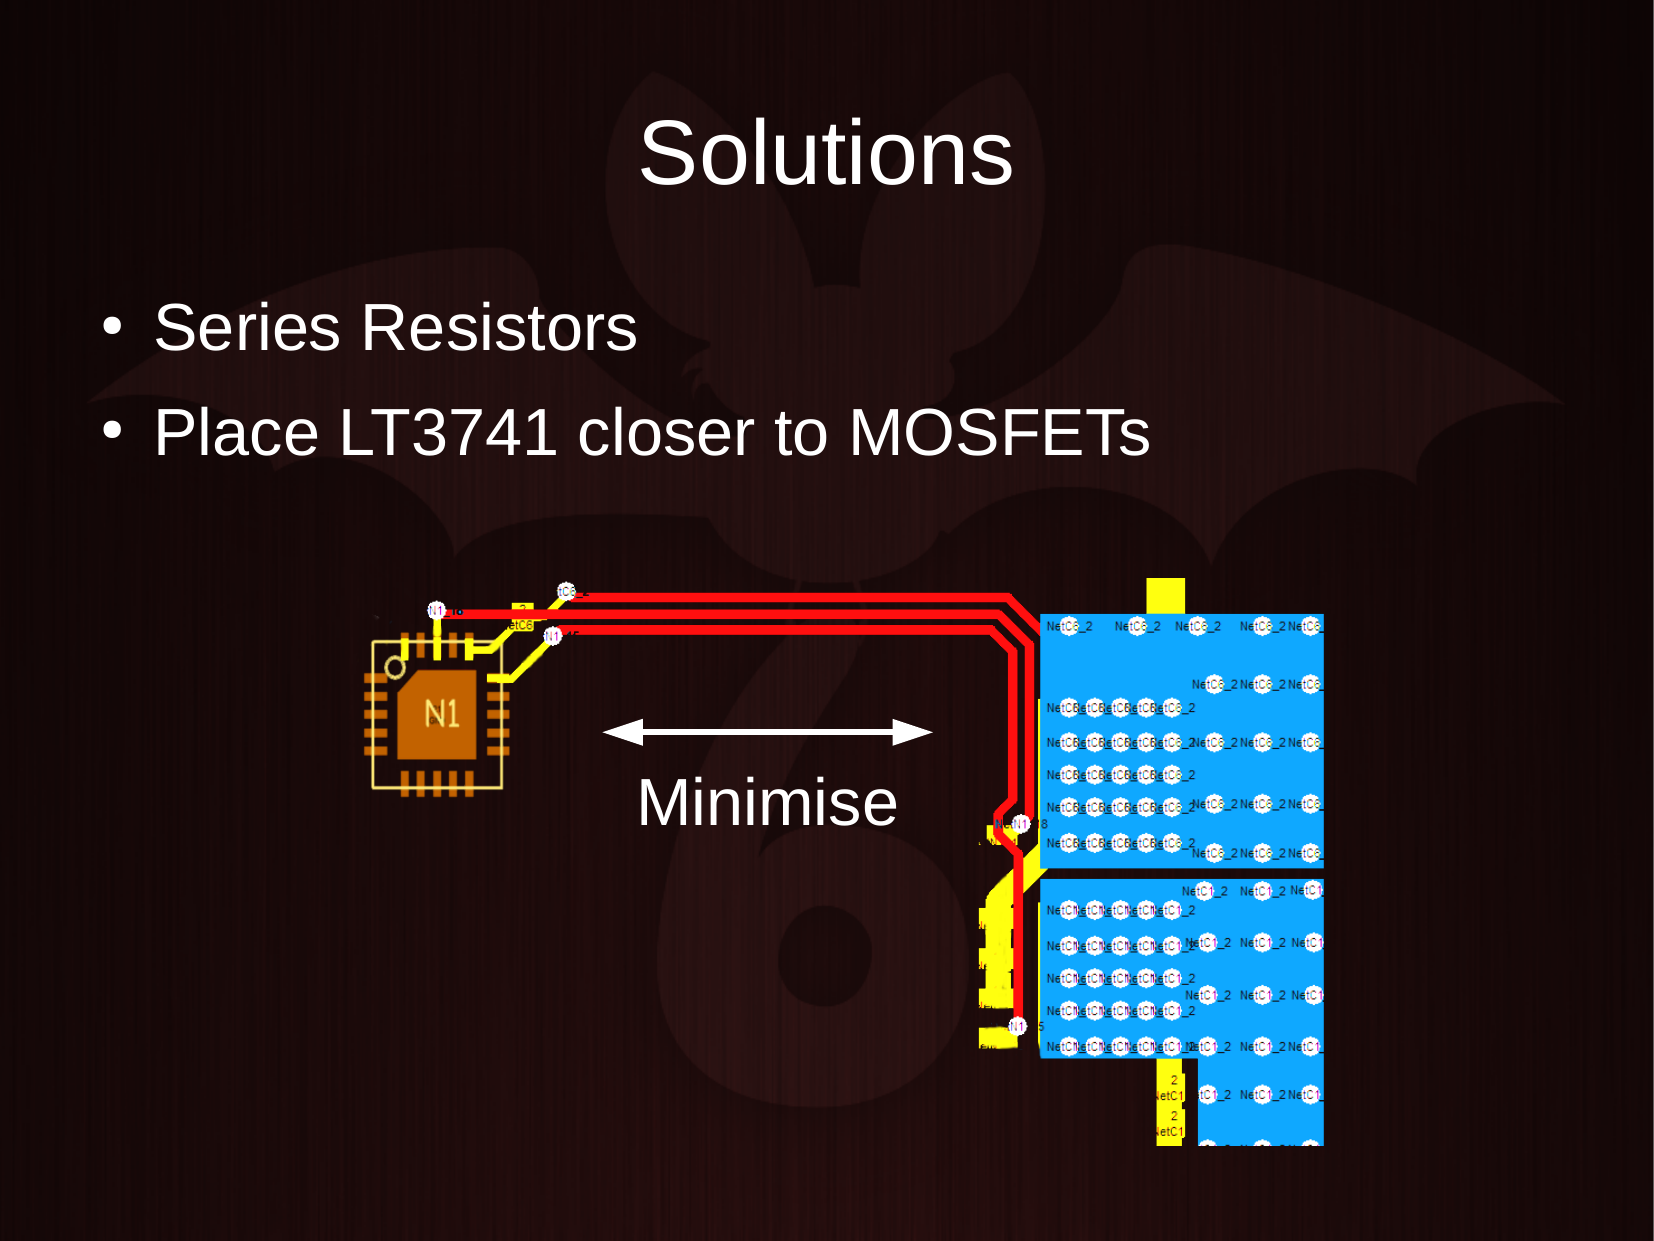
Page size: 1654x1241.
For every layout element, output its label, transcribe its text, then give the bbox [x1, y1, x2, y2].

list Series Resistors Place LT3741 closer to MOSFETs [82, 290, 1571, 1010]
title Solutions [82, 49, 1571, 257]
picture [0, 0, 1654, 1241]
